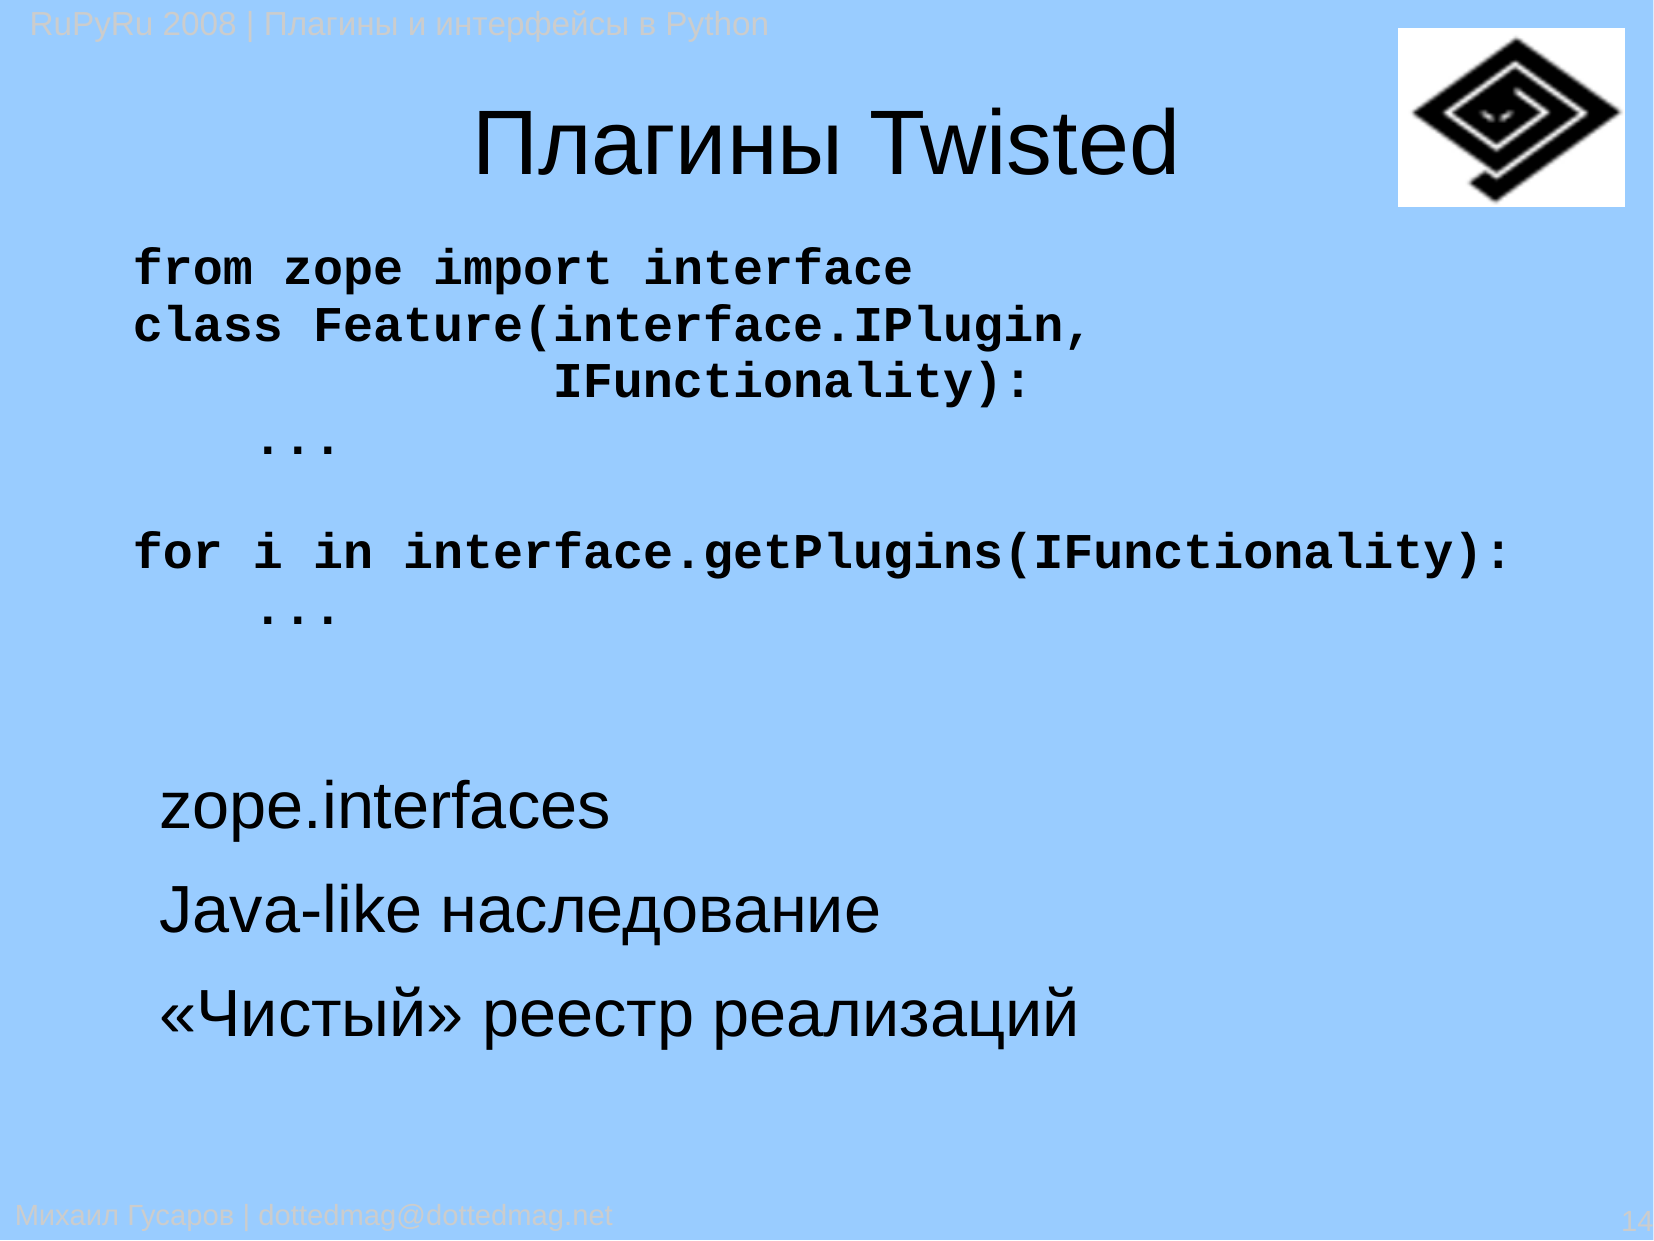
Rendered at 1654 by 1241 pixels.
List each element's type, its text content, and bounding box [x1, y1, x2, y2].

list zope.interfaces Java-like наследование «Чистый» реестр реализаций [141, 767, 1506, 1052]
text_box from zope import interface class Feature(interface.IPlugin, IFunctionality): ... for i in interface.getPlugins(IFunctionality): ... [118, 235, 1536, 648]
picture [1398, 28, 1625, 207]
title Плагины Twisted [82, 56, 1571, 229]
